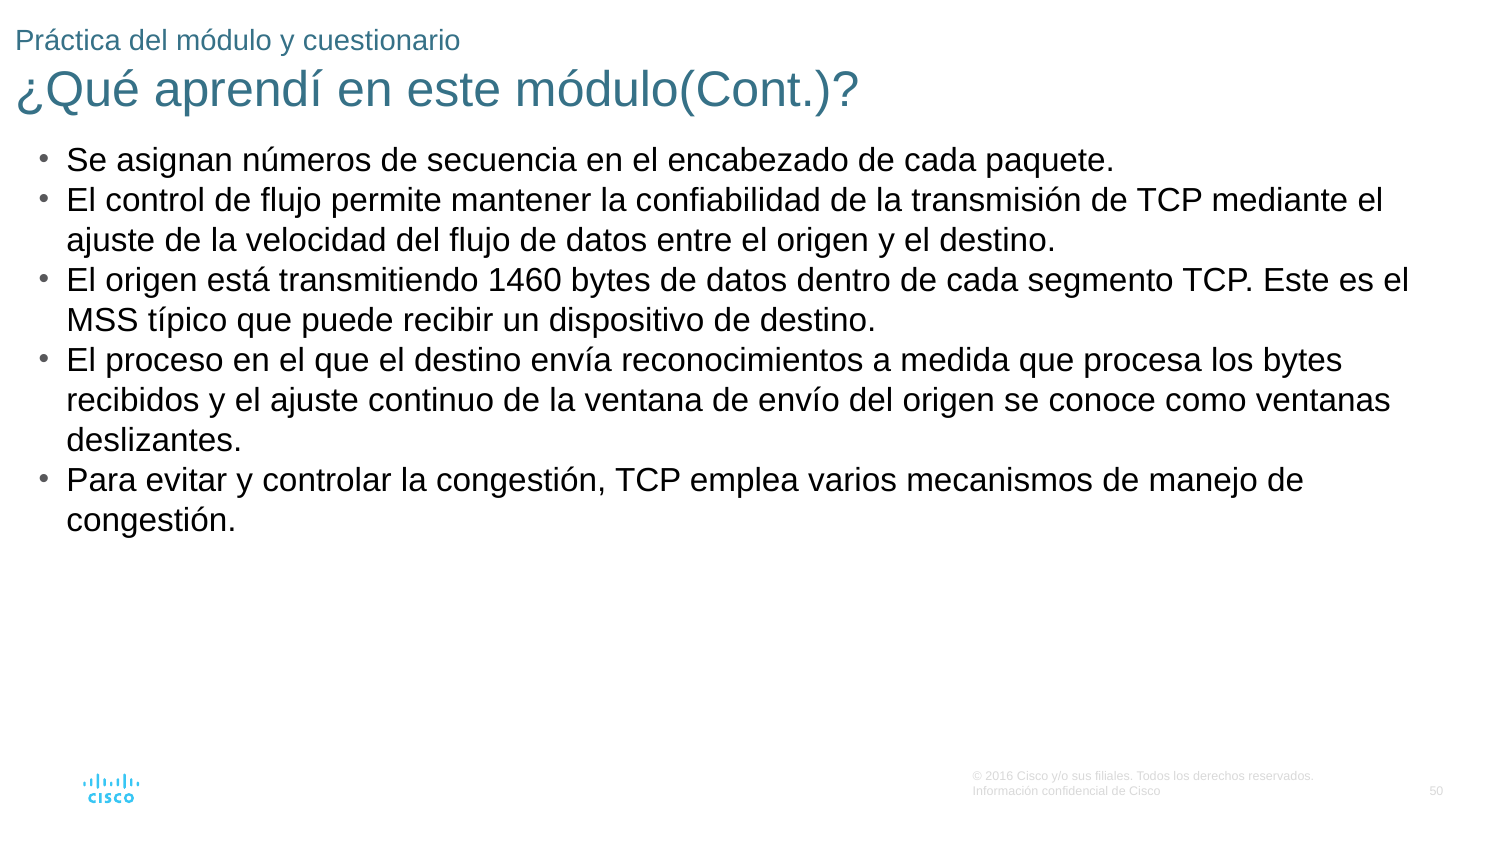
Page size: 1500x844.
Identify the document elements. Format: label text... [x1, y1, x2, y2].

title Práctica del módulo y cuestionario ¿Qué aprendí en este módulo(Cont.)? [0, 6, 1500, 131]
list Se asignan números de secuencia en el encabezado de cada paquete. El control de flujo permite mantener la confiabilidad de la transmisión de TCP mediante el ajuste de la velocidad del flujo de datos entre el origen y el destino. El origen está transmitiendo 1460 bytes de datos dentro de cada segmento TCP. Este es el MSS típico que puede recibir un dispositivo de destino. El proceso en el que el destino envía reconocimientos a medida que procesa los bytes recibidos y el ajuste continuo de la ventana de envío del origen se conoce como ventanas deslizantes. Para evitar y controlar la congestión, TCP emplea varios mecanismos de manejo de congestión. [23, 131, 1476, 813]
